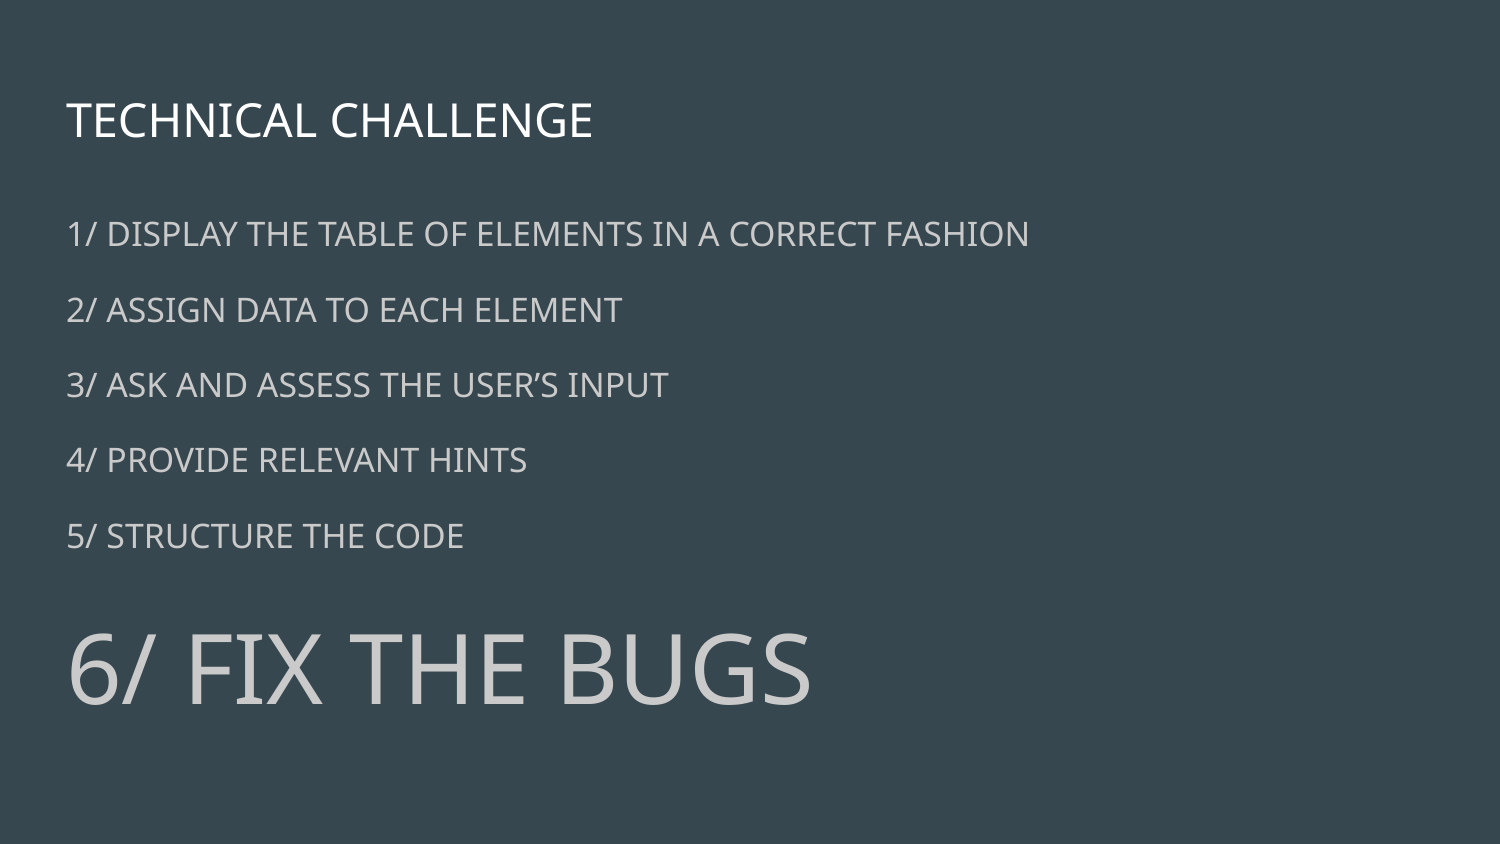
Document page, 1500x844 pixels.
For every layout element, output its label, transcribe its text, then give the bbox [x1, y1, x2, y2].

title TECHNICAL CHALLENGE [51, 72, 1449, 167]
list 1/ DISPLAY THE TABLE OF ELEMENTS IN A CORRECT FASHION 2/ ASSIGN DATA TO EACH ELEMENT 3/ ASK AND ASSESS THE USER’S INPUT 4/ PROVIDE RELEVANT HINTS 5/ STRUCTURE THE CODE 6/ FIX THE BUGS [51, 189, 1449, 750]
